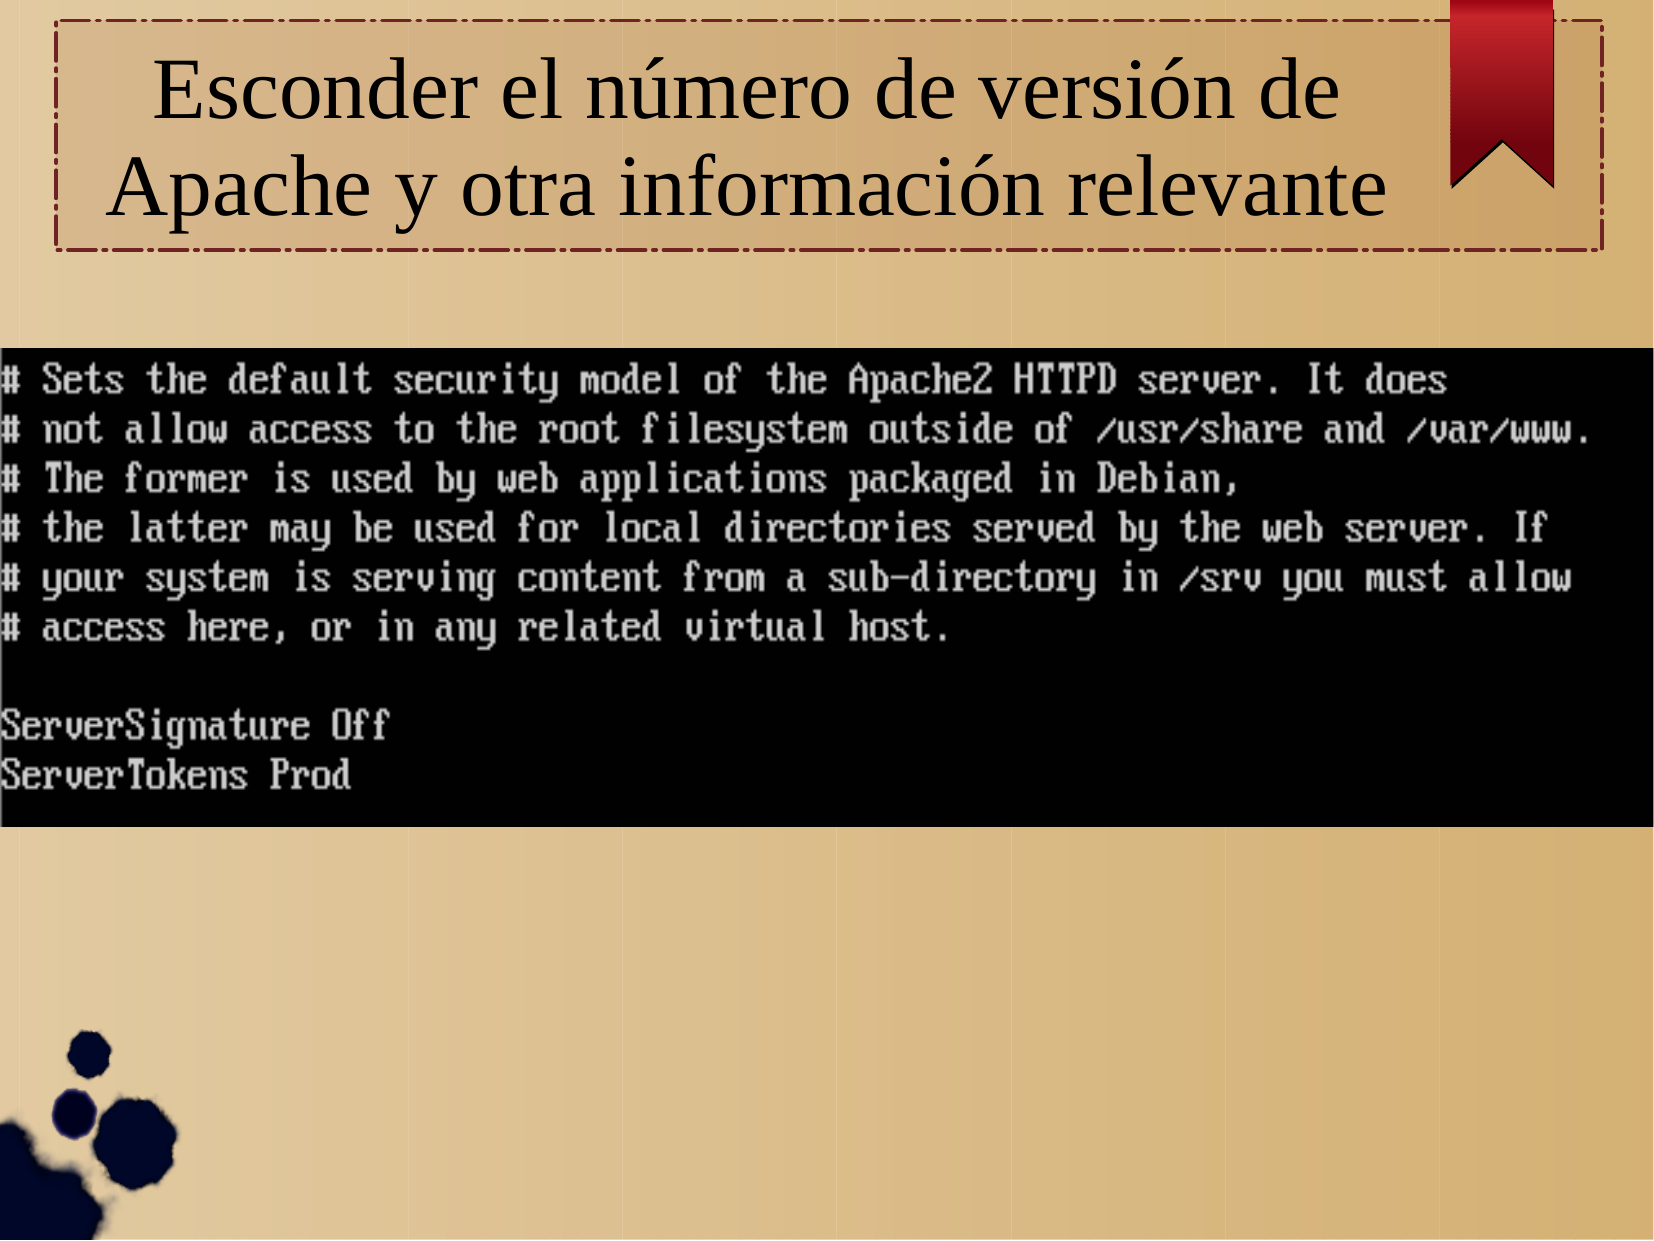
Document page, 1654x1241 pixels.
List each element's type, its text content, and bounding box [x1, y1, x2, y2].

picture [0, 348, 1654, 827]
title Esconder el número de versión de Apache y otra información relevante [82, 40, 1412, 235]
